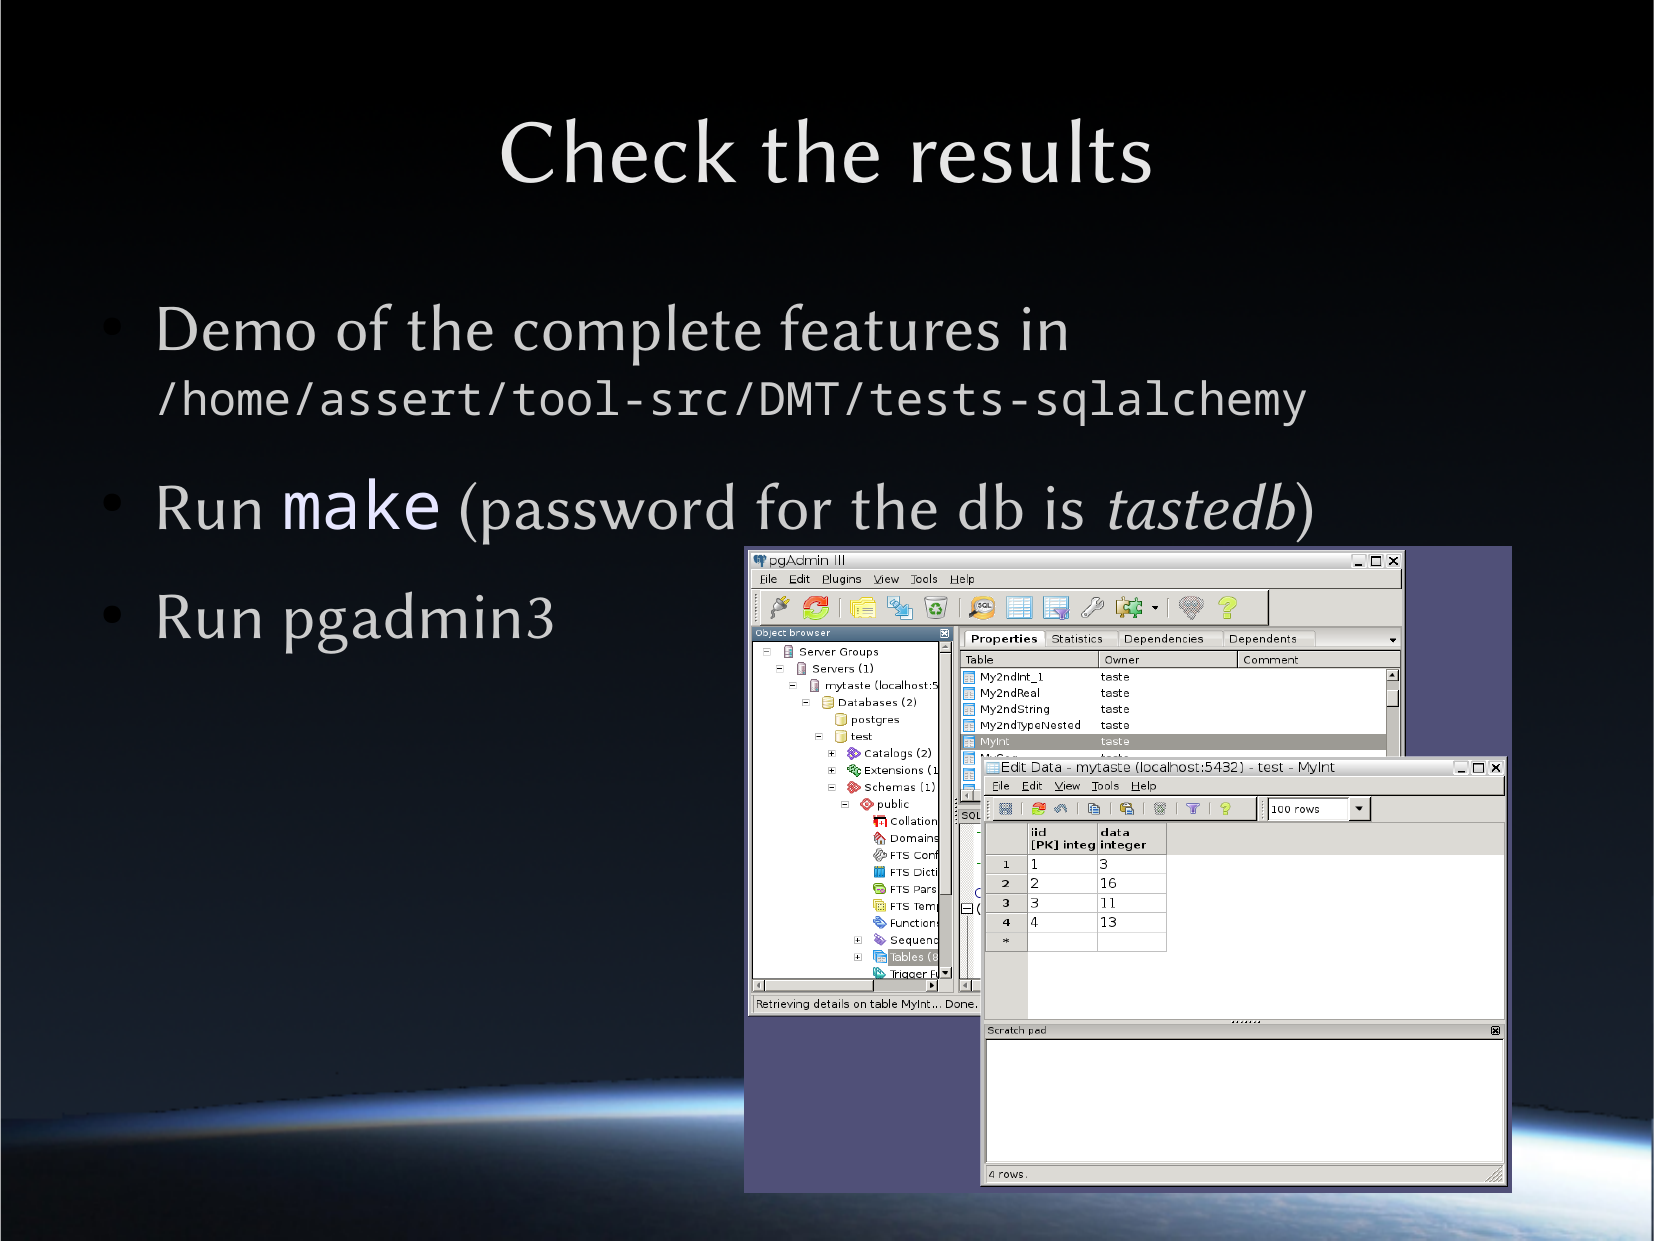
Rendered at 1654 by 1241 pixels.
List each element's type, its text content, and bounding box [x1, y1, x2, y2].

title Check the results [82, 49, 1571, 257]
picture [0, 0, 1654, 1241]
list Demo of the complete features in /home/assert/tool-src/DMT/tests-sqlalchemy Run make (password for the db is tastedb) Run pgadmin3 [82, 290, 1538, 1010]
